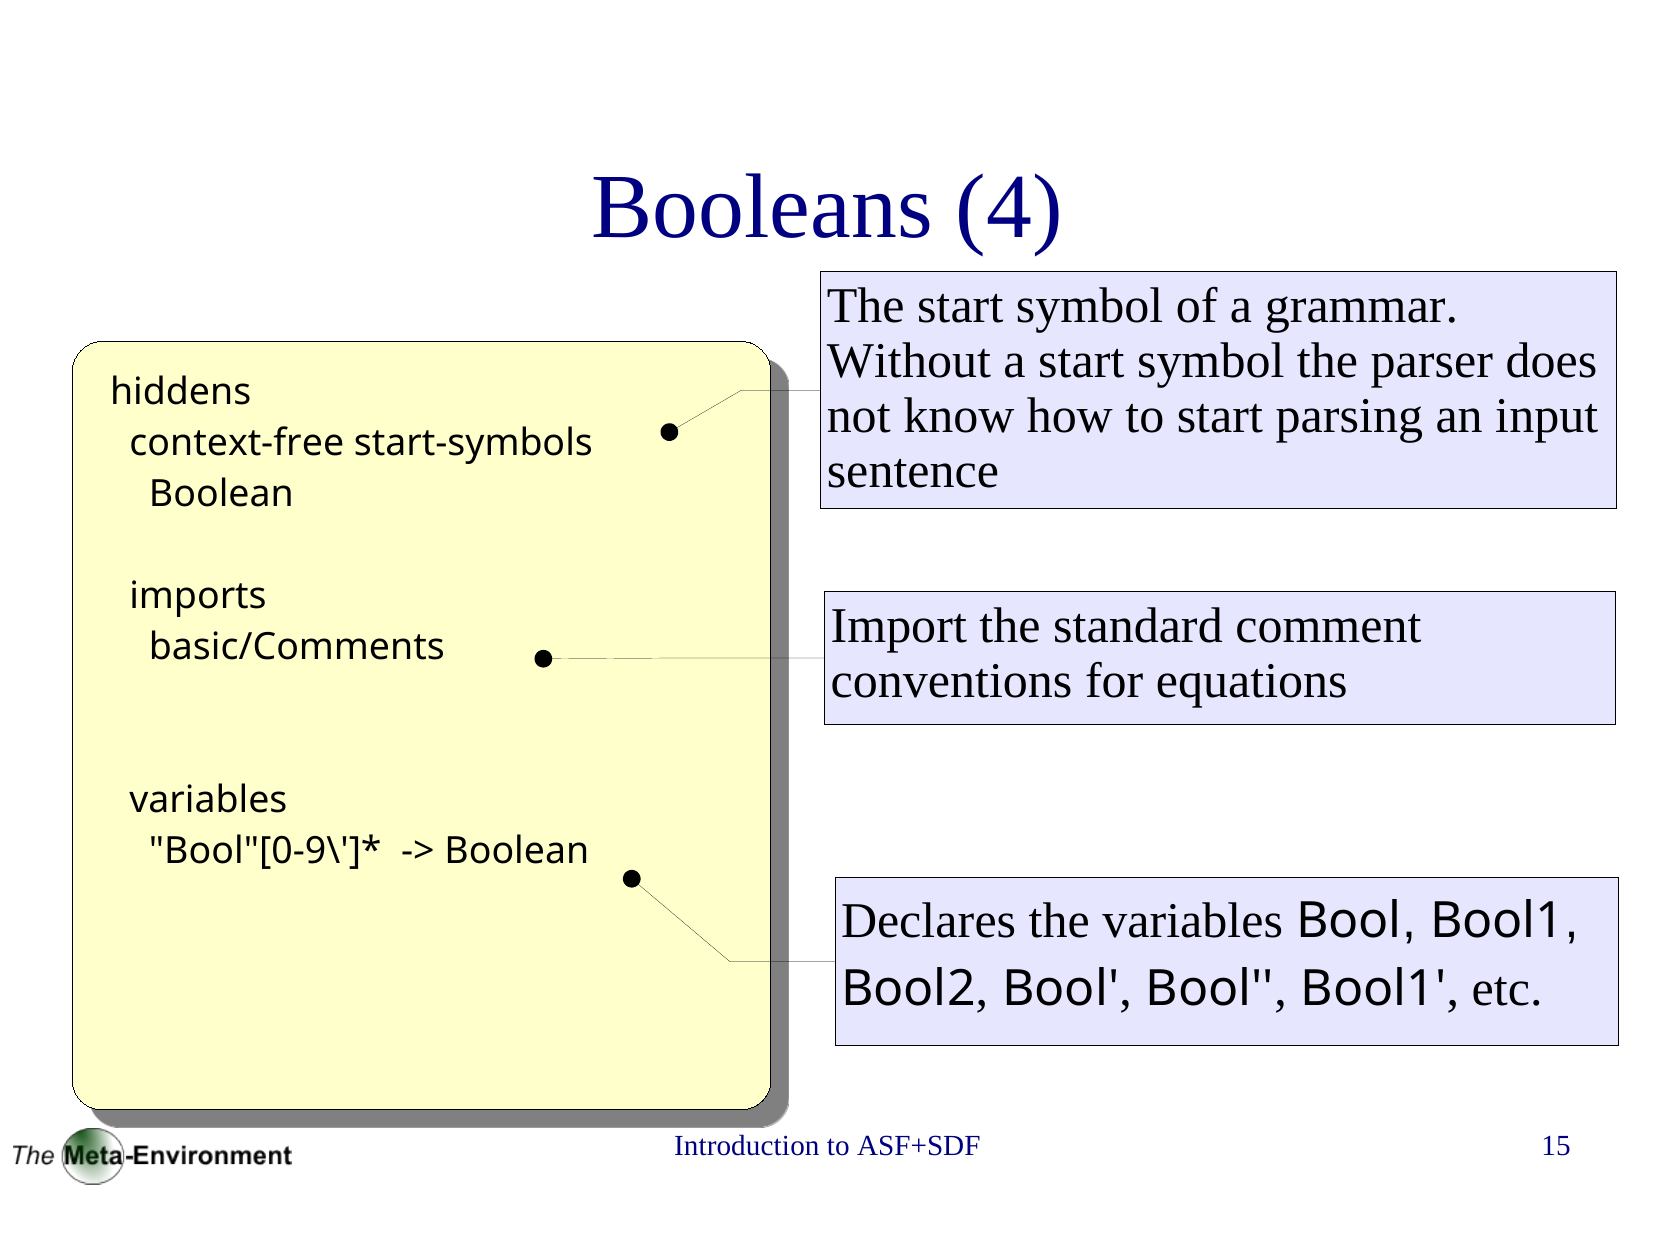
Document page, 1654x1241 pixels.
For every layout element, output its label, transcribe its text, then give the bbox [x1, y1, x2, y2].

picture [13, 1128, 95, 1185]
text_box hiddens context-free start-symbols Boolean imports basic/Comments variables "Bool"[0-9\']* -> Boolean [95, 356, 1022, 1216]
text_box The start symbol of a grammar. Without a start symbol the parser does not know how to start parsing an input sentence [820, 271, 1617, 509]
text_box Import the standard comment conventions for equations [824, 591, 1616, 725]
text_box [72, 341, 767, 1109]
title Booleans (4) [121, 102, 1534, 311]
text_box Declares the variables Bool, Bool1, Bool2, Bool', Bool'', Bool1', etc. [835, 877, 1619, 1046]
